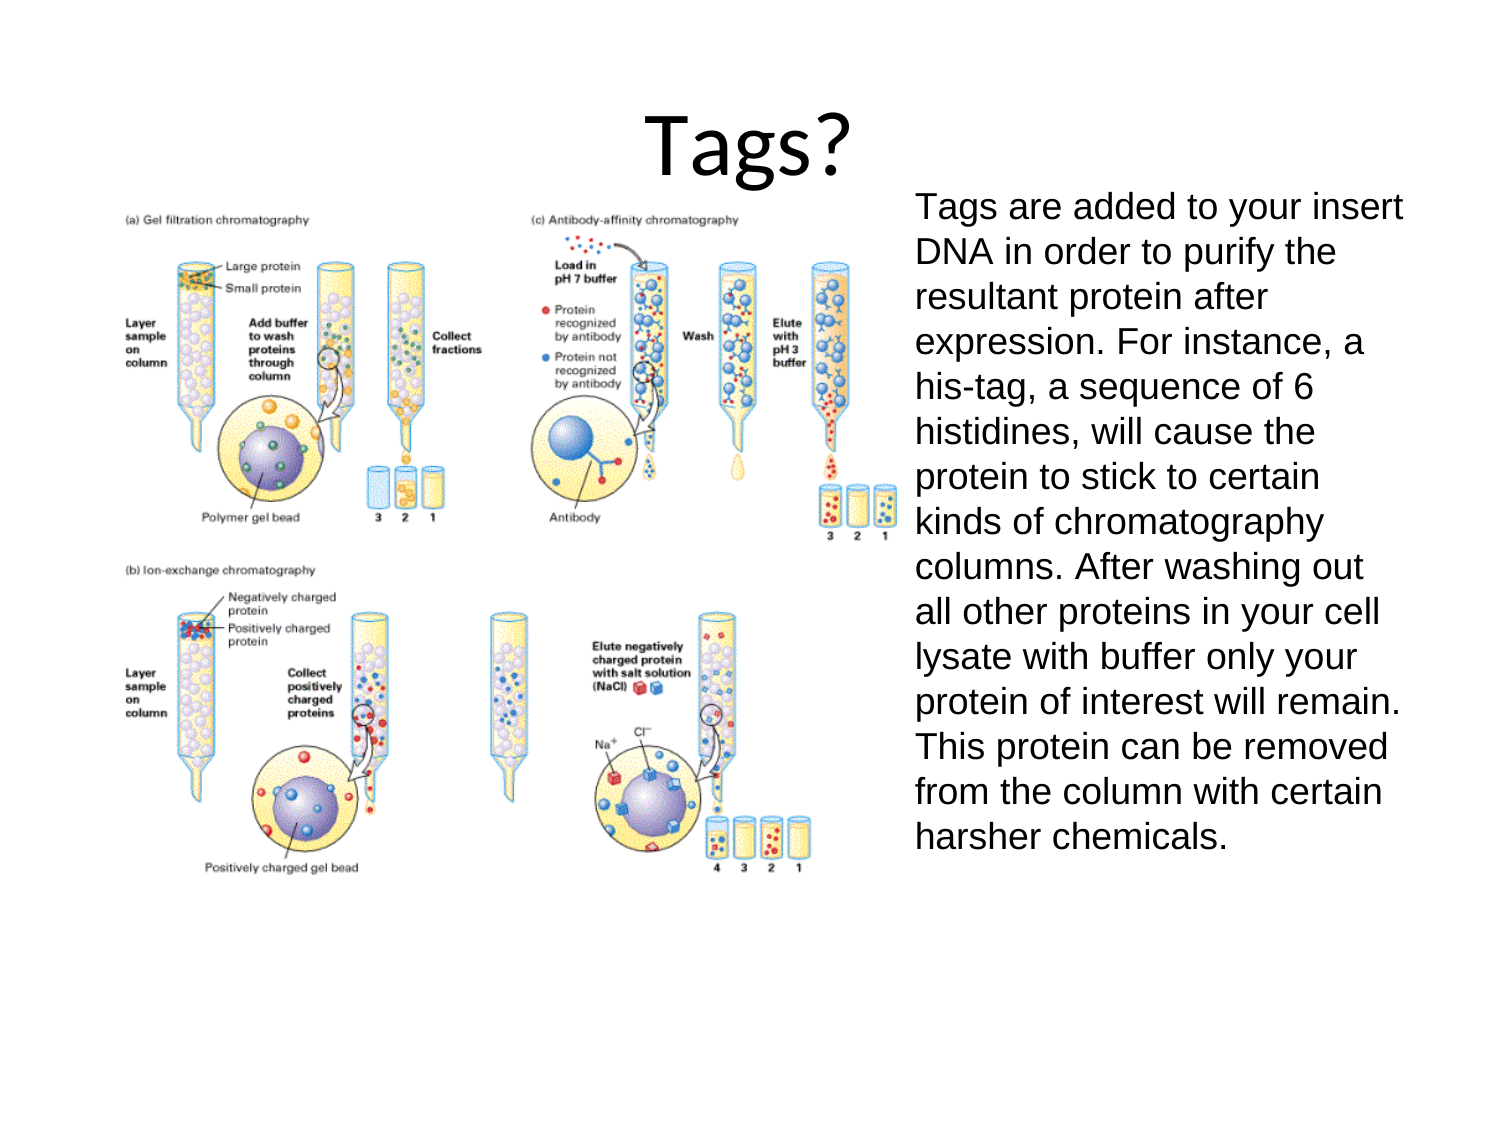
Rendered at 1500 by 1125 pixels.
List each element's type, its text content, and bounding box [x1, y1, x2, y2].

picture [125, 212, 897, 876]
text_box Tags are added to your insert DNA in order to purify the resultant protein after expression. For instance, a his-tag, a sequence of 6 histidines, will cause the protein to stick to certain kinds of chromatography columns. After washing out all other proteins in your cell lysate with buffer only your protein of interest will remain. This protein can be removed from the column with certain harsher chemicals. [900, 174, 1426, 866]
title Tags? [75, 45, 1426, 233]
